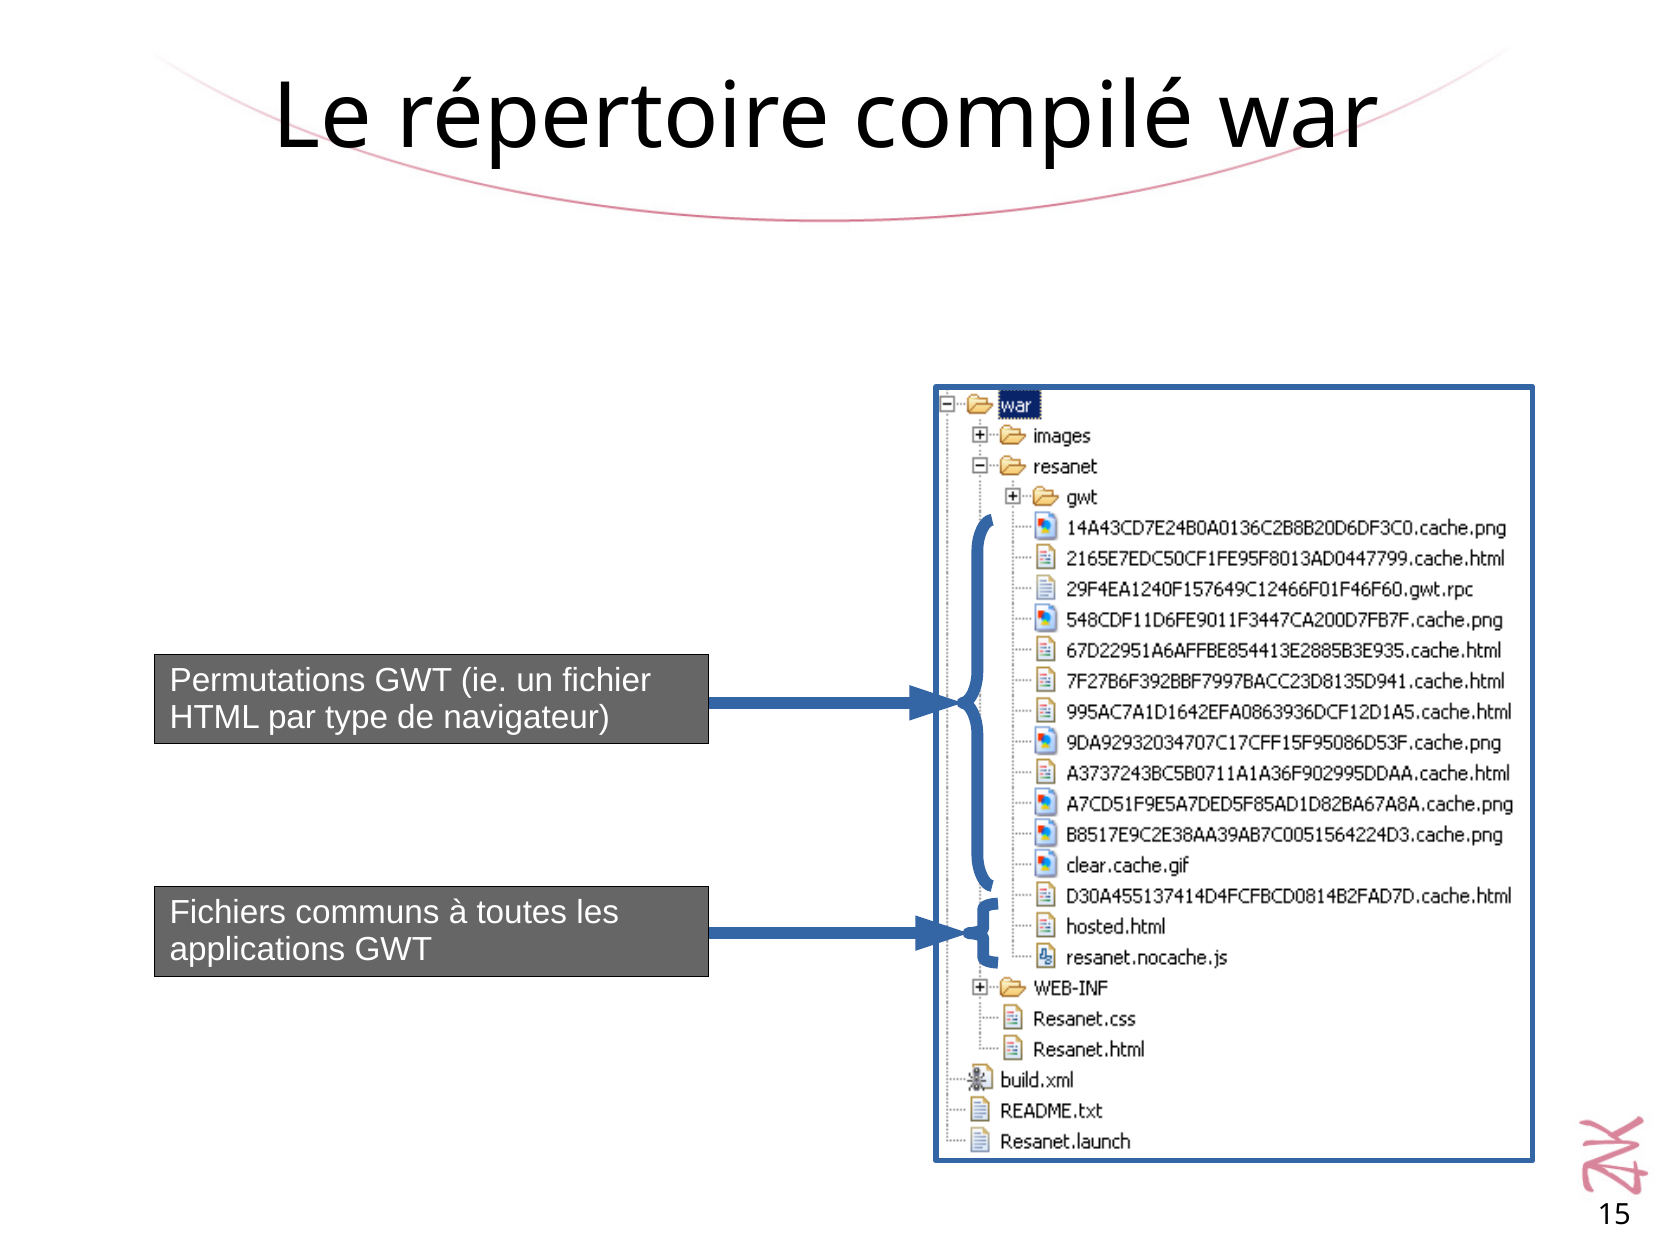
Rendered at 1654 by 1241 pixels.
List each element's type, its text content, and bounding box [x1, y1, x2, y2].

title Le répertoire compilé war [82, 11, 1571, 213]
text_box Permutations GWT (ie. un fichier HTML par type de navigateur) [154, 654, 709, 744]
text_box Fichiers communs à toutes les applications GWT [154, 886, 709, 977]
picture [4, 1, 1654, 1241]
